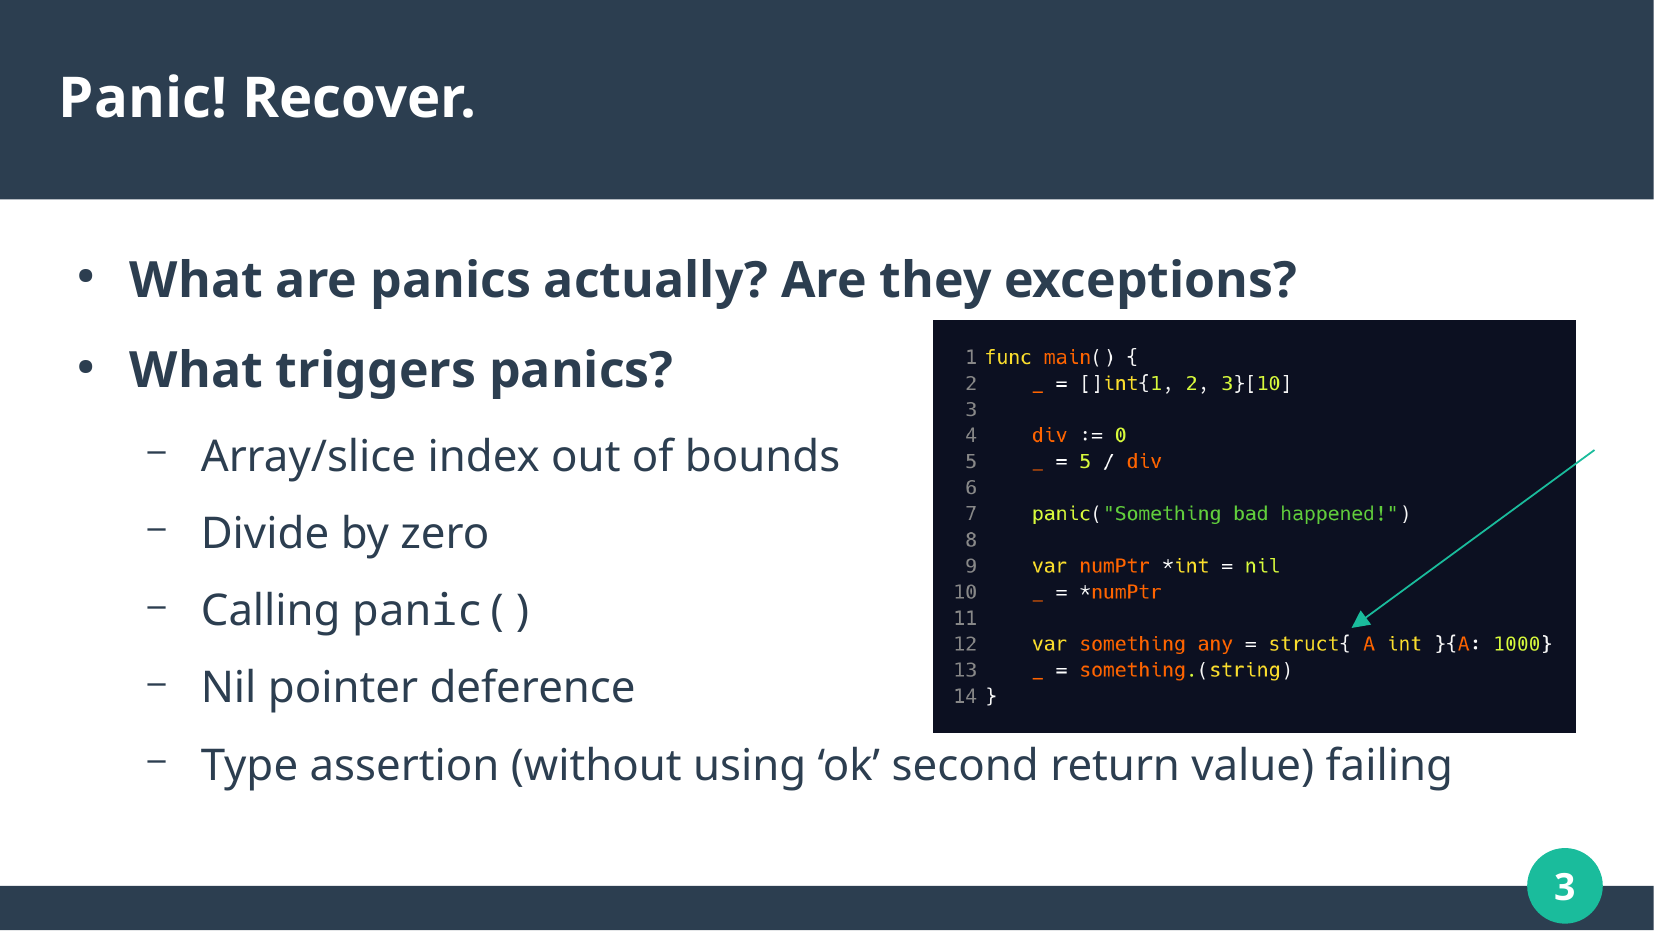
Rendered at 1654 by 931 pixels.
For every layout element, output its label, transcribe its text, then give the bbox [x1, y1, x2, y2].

list What are panics actually? Are they exceptions? What triggers panics? Array/slice index out of bounds Divide by zero Calling panic() Nil pointer deference Type assertion (without using ‘ok’ second return value) failing [59, 243, 1595, 864]
title Panic! Recover. [59, 37, 1595, 156]
picture [933, 320, 1576, 733]
